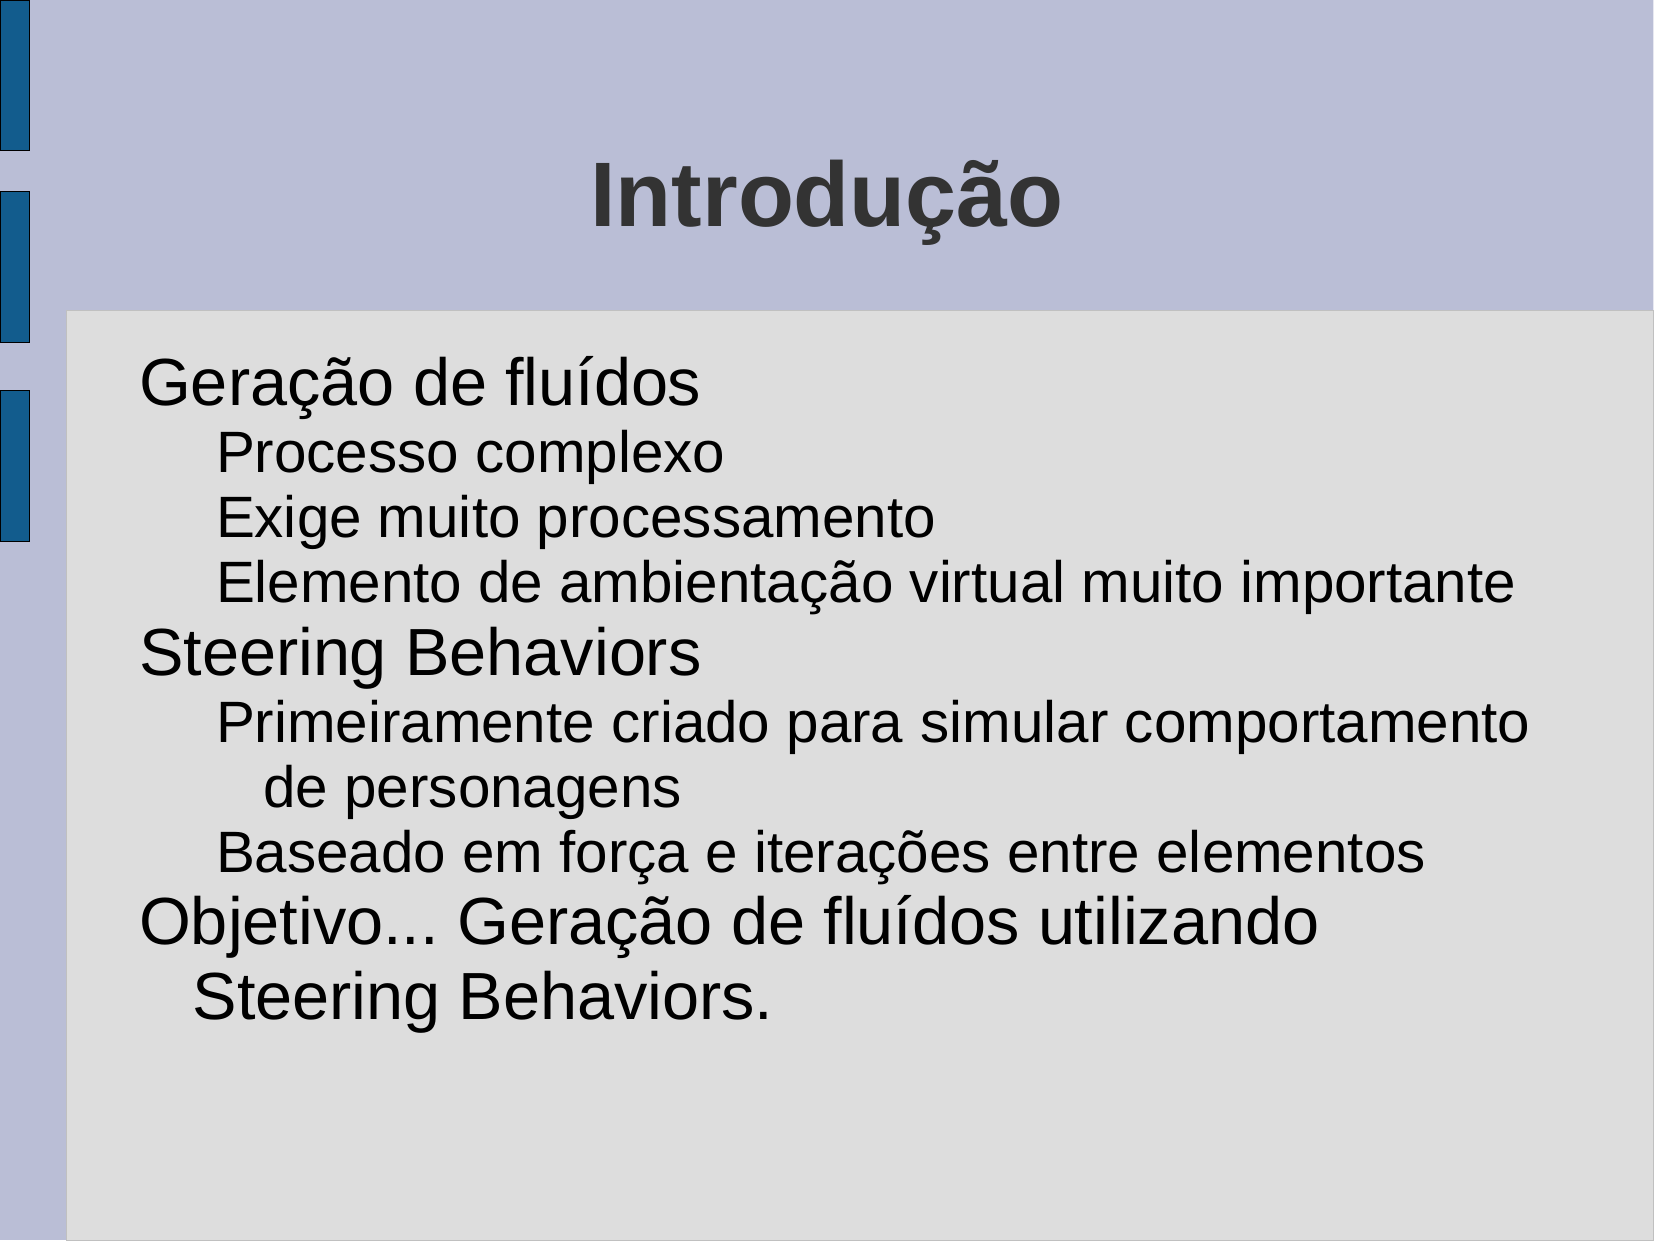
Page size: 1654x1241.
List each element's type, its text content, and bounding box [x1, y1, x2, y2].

title Introdução [121, 91, 1534, 299]
list Geração de fluídos Processo complexo Exige muito processamento Elemento de ambientação virtual muito importante Steering Behaviors Primeiramente criado para simular comportamento de personagens Baseado em força e iterações entre elementos Objetivo... Geração de fluídos utilizando Steering Behaviors. [121, 344, 1534, 1127]
